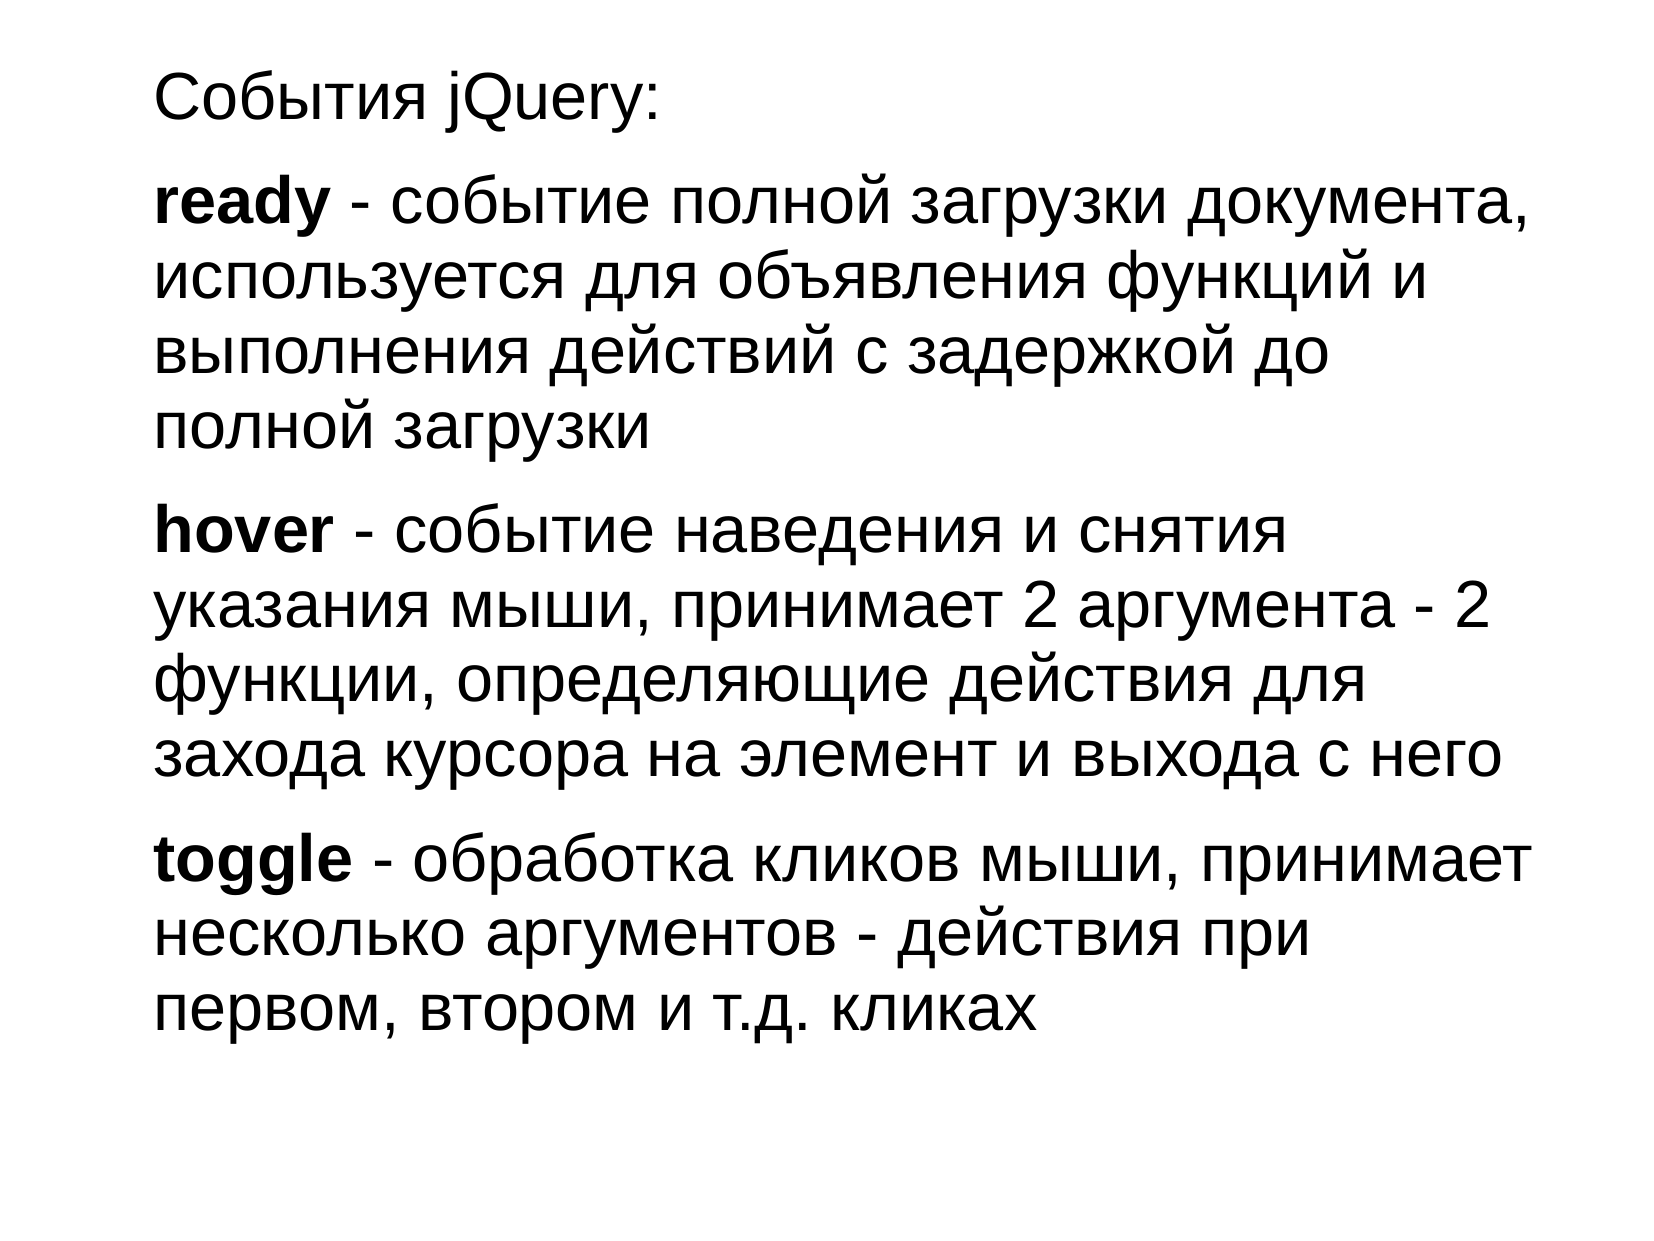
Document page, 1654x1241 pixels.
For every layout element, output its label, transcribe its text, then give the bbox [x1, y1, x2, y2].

list События jQuery: ready - событие полной загрузки документа, используется для объявления функций и выполнения действий с задержкой до полной загрузки hover - событие наведения и снятия указания мыши, принимает 2 аргумента - 2 функции, определяющие действия для захода курсора на элемент и выхода с него toggle - обработка кликов мыши, принимает несколько аргументов - действия при первом, втором и т.д. кликах [82, 59, 1571, 1150]
